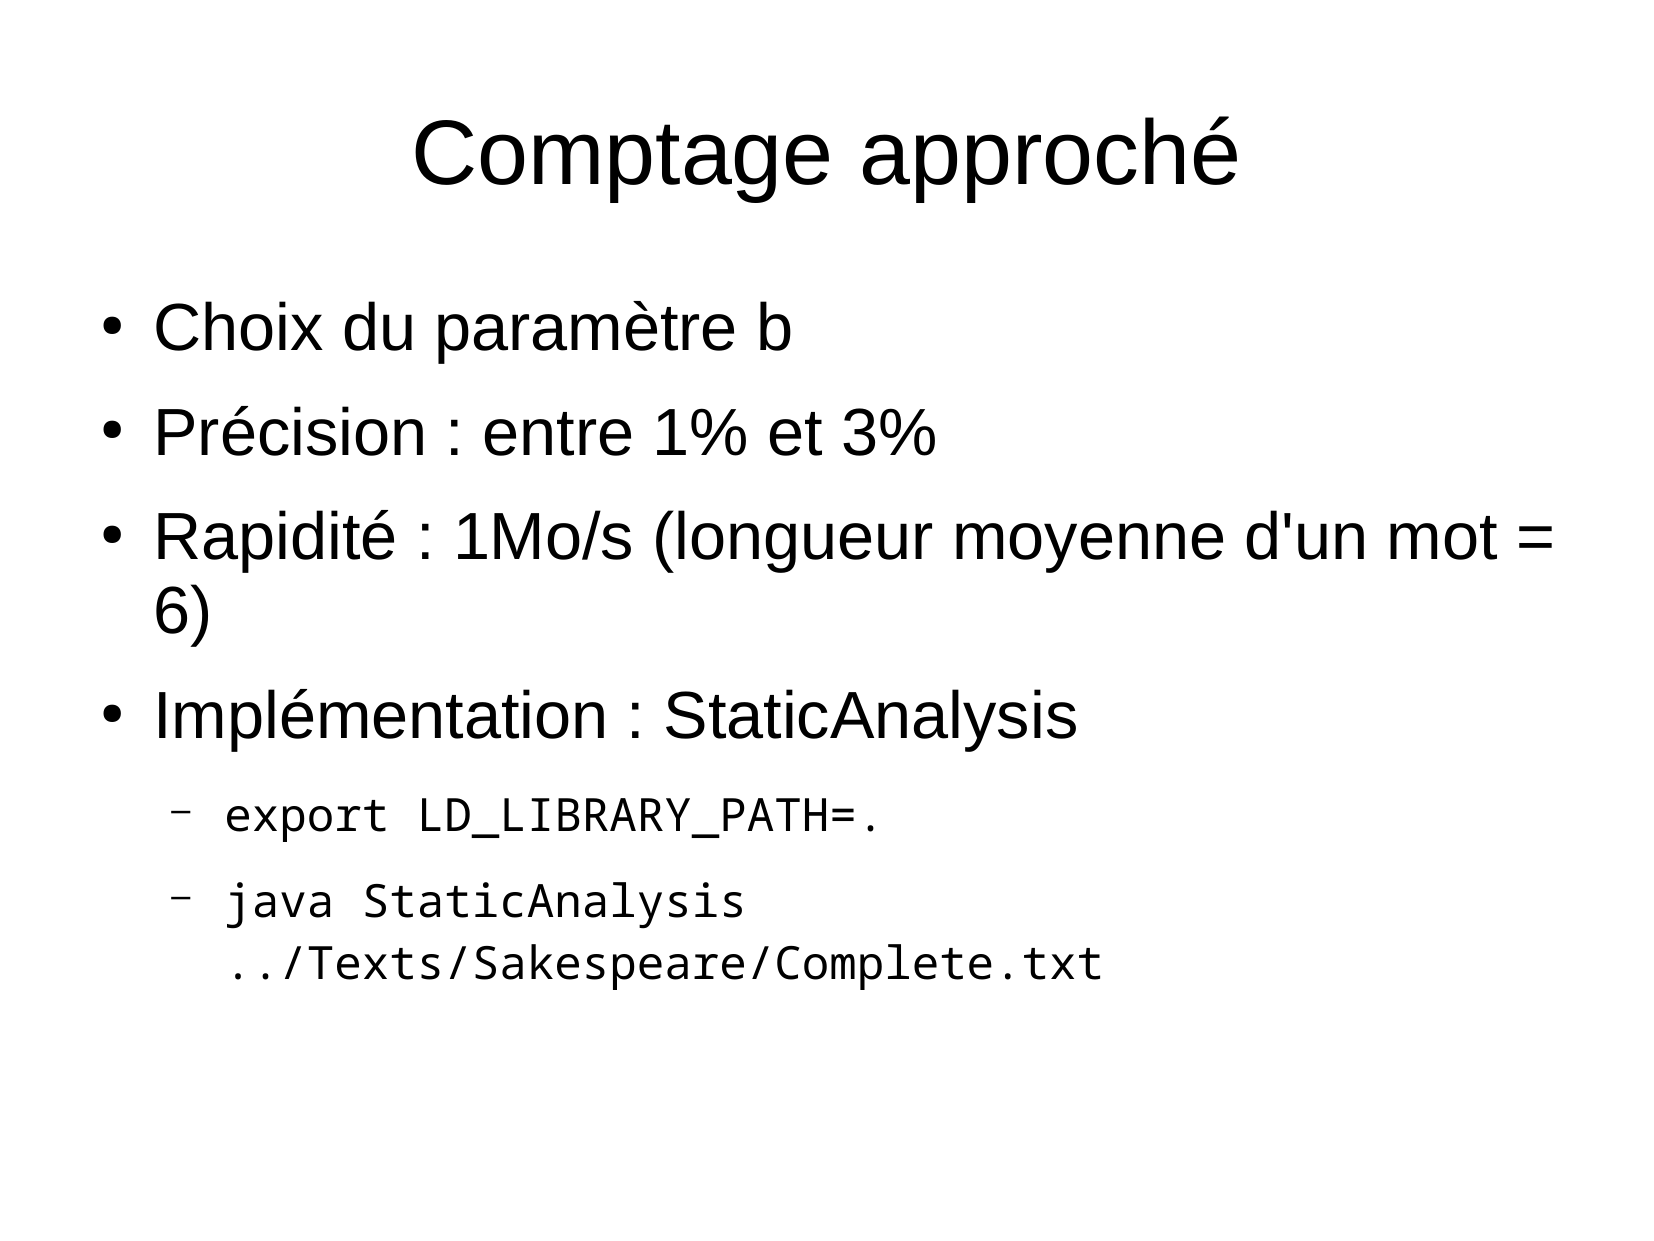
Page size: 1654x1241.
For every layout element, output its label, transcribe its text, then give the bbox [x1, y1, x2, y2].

title Comptage approché [82, 49, 1571, 257]
list Choix du paramètre b Précision : entre 1% et 3% Rapidité : 1Mo/s (longueur moyenne d'un mot = 6) Implémentation : StaticAnalysis export LD_LIBRARY_PATH=. java StaticAnalysis ../Texts/Sakespeare/Complete.txt [82, 290, 1576, 1010]
